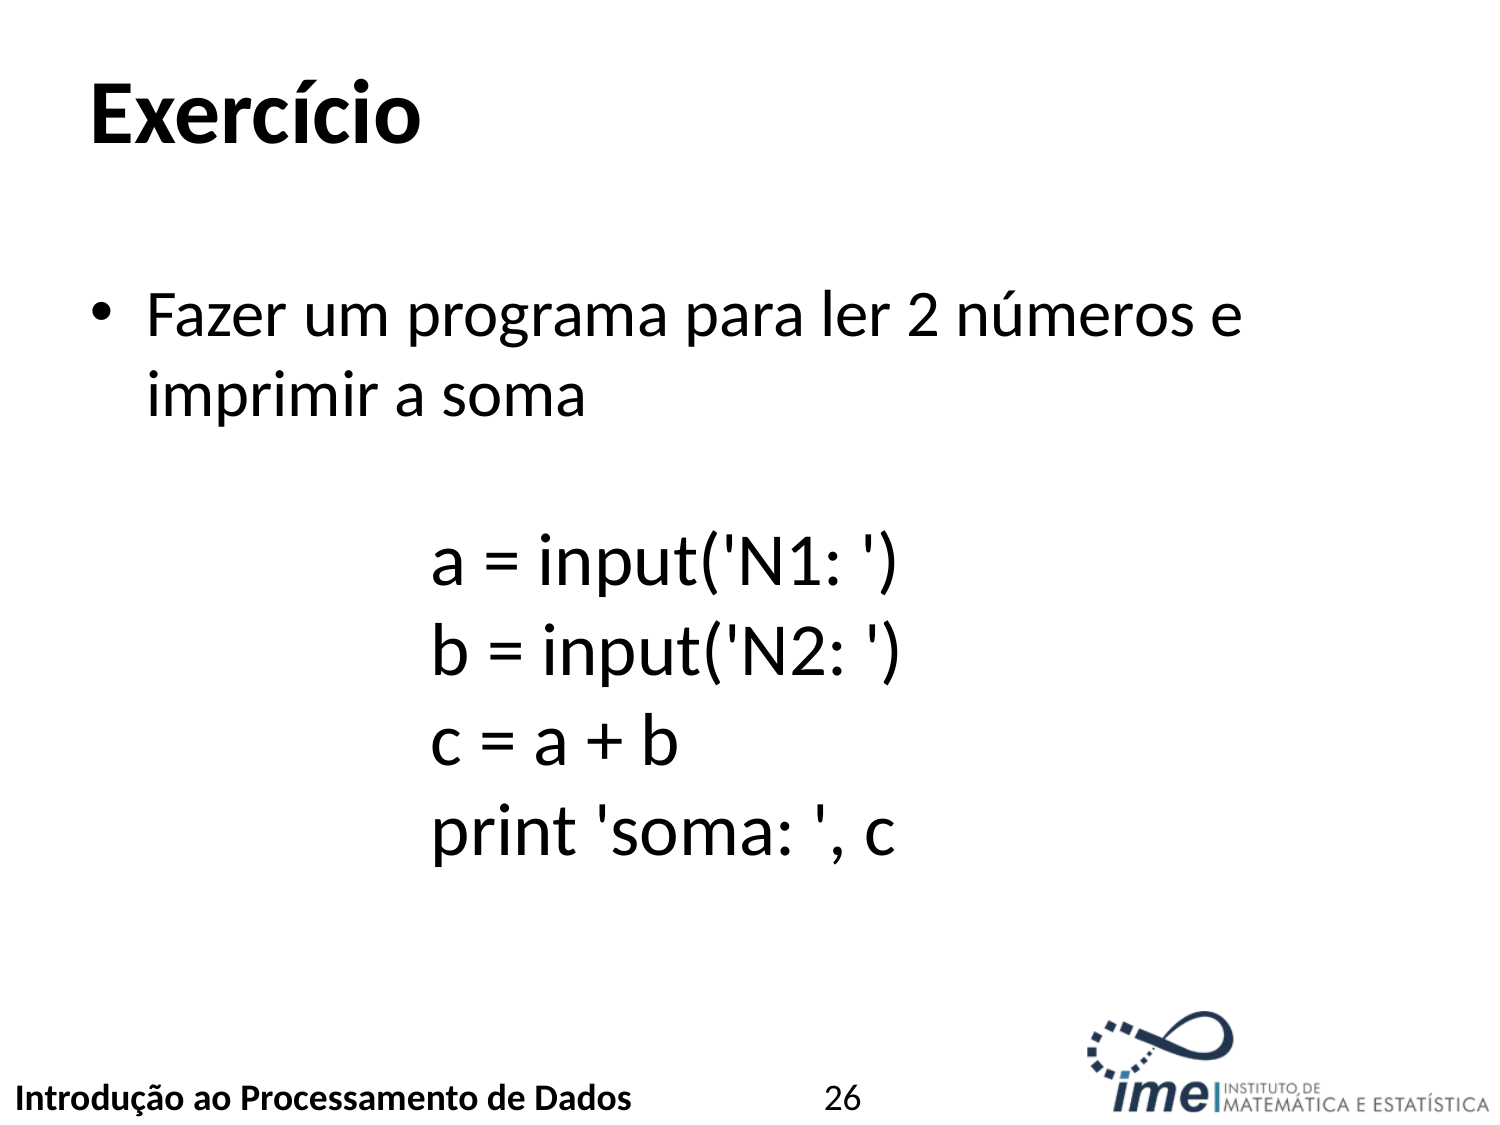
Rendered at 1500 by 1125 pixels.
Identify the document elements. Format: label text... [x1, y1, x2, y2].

text_box <number> [808, 1065, 1159, 1125]
text_box a = input('N1: ') b = input('N2: ') c = a + b print 'soma: ', c [415, 503, 1049, 879]
text_box Fazer um programa para ler 2 números e imprimir a soma [75, 262, 1425, 468]
text_box Exercício [75, 45, 1425, 233]
picture [1086, 1011, 1495, 1115]
